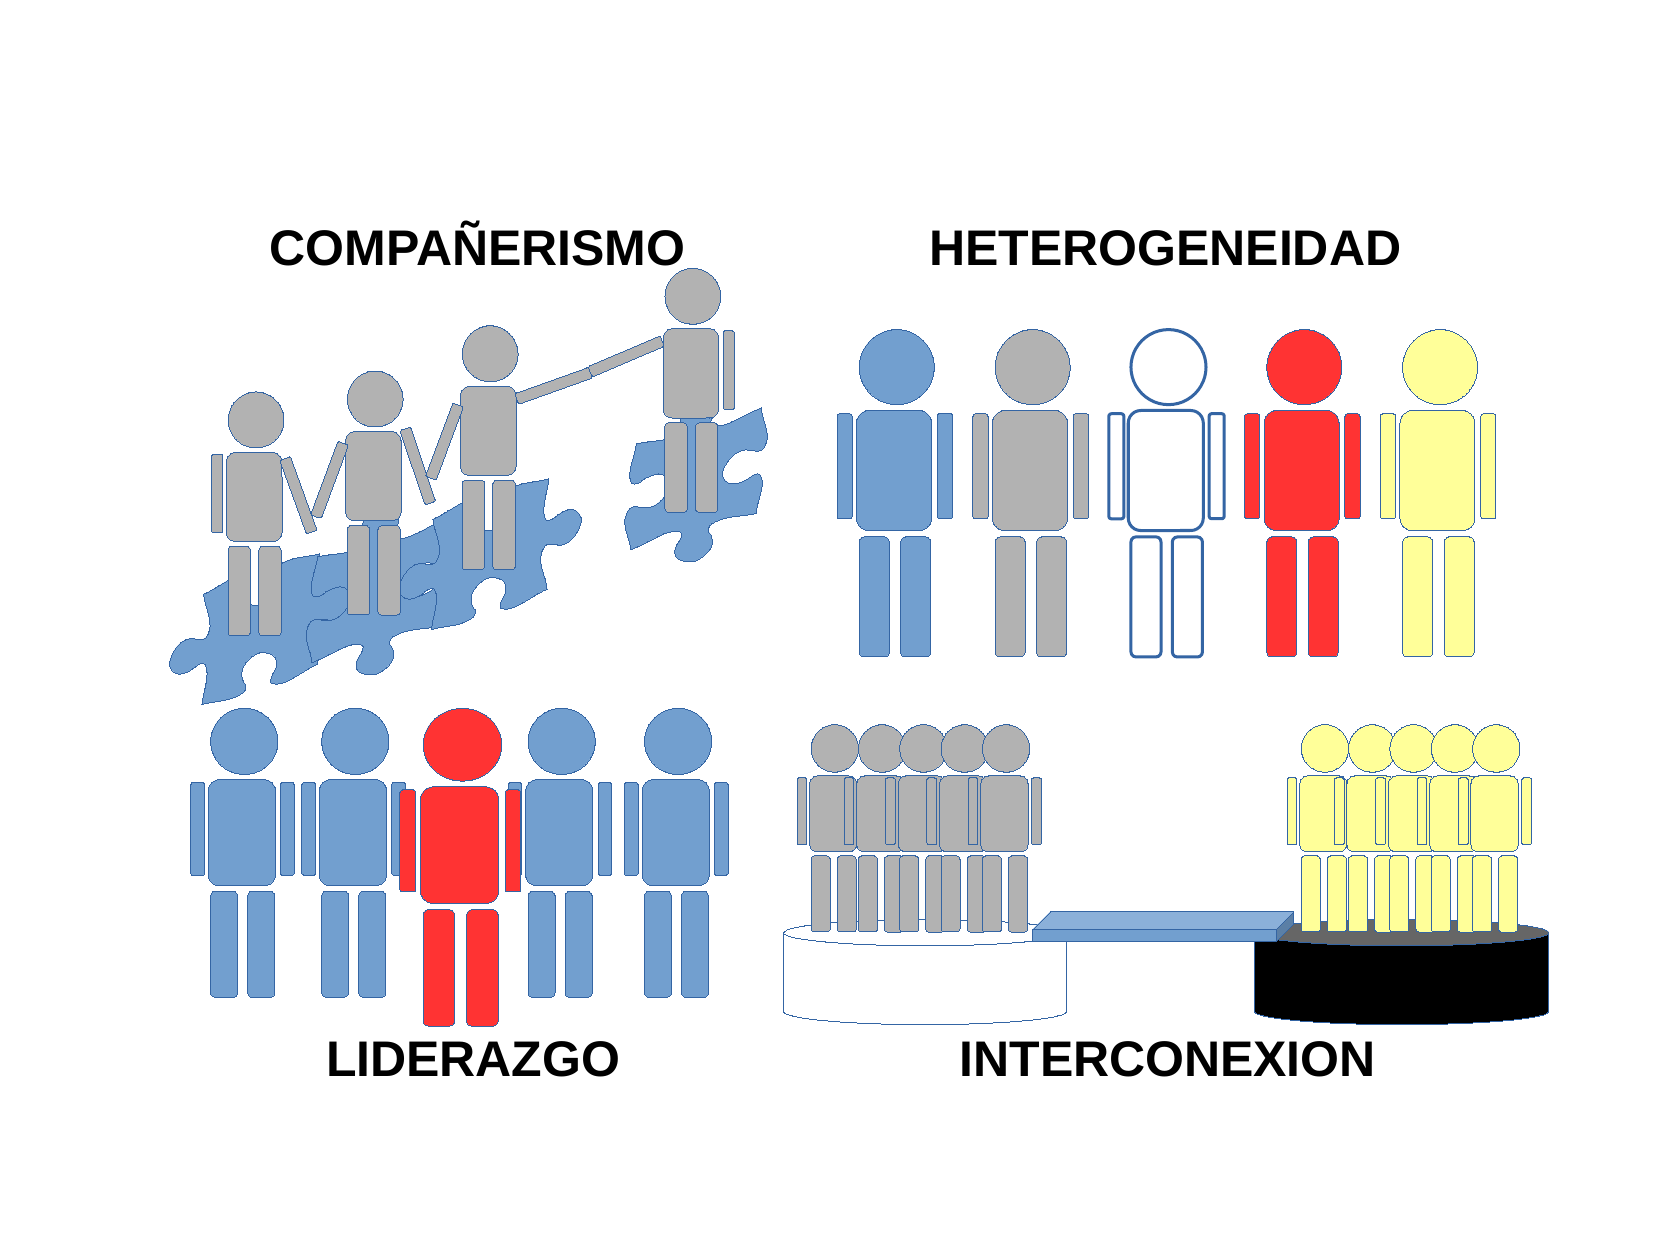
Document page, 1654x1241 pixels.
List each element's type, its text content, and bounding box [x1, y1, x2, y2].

text_box [723, 330, 735, 410]
text_box [319, 779, 387, 886]
text_box [925, 855, 961, 933]
text_box [247, 891, 275, 998]
text_box INTERCONEXION [945, 1023, 1396, 1095]
text_box [391, 782, 416, 892]
text_box [1348, 855, 1368, 932]
text_box [1108, 413, 1124, 519]
text_box [228, 391, 284, 448]
text_box [859, 536, 890, 657]
text_box [811, 724, 1030, 773]
text_box [1264, 410, 1340, 531]
text_box [1287, 777, 1297, 845]
text_box [1036, 536, 1067, 657]
text_box [565, 891, 593, 998]
text_box [528, 708, 596, 775]
text_box [884, 855, 919, 933]
text_box [1073, 413, 1089, 519]
text_box [347, 371, 404, 427]
text_box [1301, 855, 1321, 932]
text_box [1172, 536, 1203, 657]
text_box [358, 891, 386, 998]
text_box [1299, 775, 1519, 852]
text_box [714, 782, 729, 876]
text_box [1402, 536, 1433, 657]
text_box [321, 891, 349, 998]
text_box [837, 855, 857, 932]
text_box [420, 786, 499, 904]
text_box [856, 410, 932, 531]
text_box [992, 410, 1068, 531]
text_box [211, 454, 223, 533]
text_box [624, 782, 639, 876]
text_box [664, 271, 721, 325]
text_box [644, 708, 712, 775]
text_box [1480, 413, 1496, 519]
text_box [1130, 329, 1207, 405]
text_box [423, 708, 502, 782]
text_box [210, 708, 278, 775]
text_box HETEROGENEIDAD [915, 213, 1426, 285]
text_box [208, 779, 276, 886]
text_box [1402, 329, 1478, 405]
text_box [210, 891, 238, 998]
text_box [1301, 724, 1520, 773]
text_box [858, 855, 878, 932]
text_box [967, 855, 1002, 933]
text_box [1244, 413, 1260, 519]
text_box [598, 782, 612, 876]
text_box [190, 782, 205, 876]
text_box [1209, 413, 1225, 519]
text_box [1031, 777, 1042, 845]
text_box [1266, 536, 1297, 657]
text_box [797, 777, 807, 845]
text_box [783, 911, 1549, 1025]
text_box [1399, 410, 1475, 531]
text_box [809, 775, 1029, 852]
text_box [505, 782, 522, 892]
text_box [1498, 855, 1518, 933]
text_box [1415, 855, 1451, 933]
text_box [811, 855, 831, 932]
text_box [1521, 777, 1532, 845]
text_box [642, 779, 710, 886]
text_box [1266, 329, 1342, 405]
text_box [1308, 536, 1339, 657]
text_box [900, 536, 931, 657]
text_box [859, 329, 935, 405]
text_box [169, 328, 768, 705]
text_box [644, 891, 672, 998]
text_box [280, 782, 295, 876]
text_box [1008, 855, 1028, 933]
text_box [1374, 855, 1409, 933]
text_box [995, 536, 1026, 657]
text_box [837, 413, 853, 519]
text_box [462, 325, 519, 382]
text_box LIDERAZGO [311, 1023, 649, 1095]
text_box [1444, 536, 1475, 657]
text_box [301, 782, 316, 876]
text_box [1327, 855, 1347, 932]
text_box [1344, 413, 1361, 519]
text_box [1130, 536, 1162, 657]
text_box [525, 779, 593, 886]
text_box [1128, 410, 1204, 531]
text_box [937, 413, 953, 519]
text_box [321, 708, 389, 775]
text_box [1457, 855, 1492, 933]
text_box [466, 909, 499, 1023]
text_box COMPAÑERISMO [255, 213, 706, 285]
text_box [1380, 413, 1396, 519]
text_box [681, 891, 709, 998]
text_box [528, 891, 556, 998]
text_box [423, 909, 455, 1023]
text_box [995, 329, 1071, 405]
text_box [972, 413, 989, 519]
